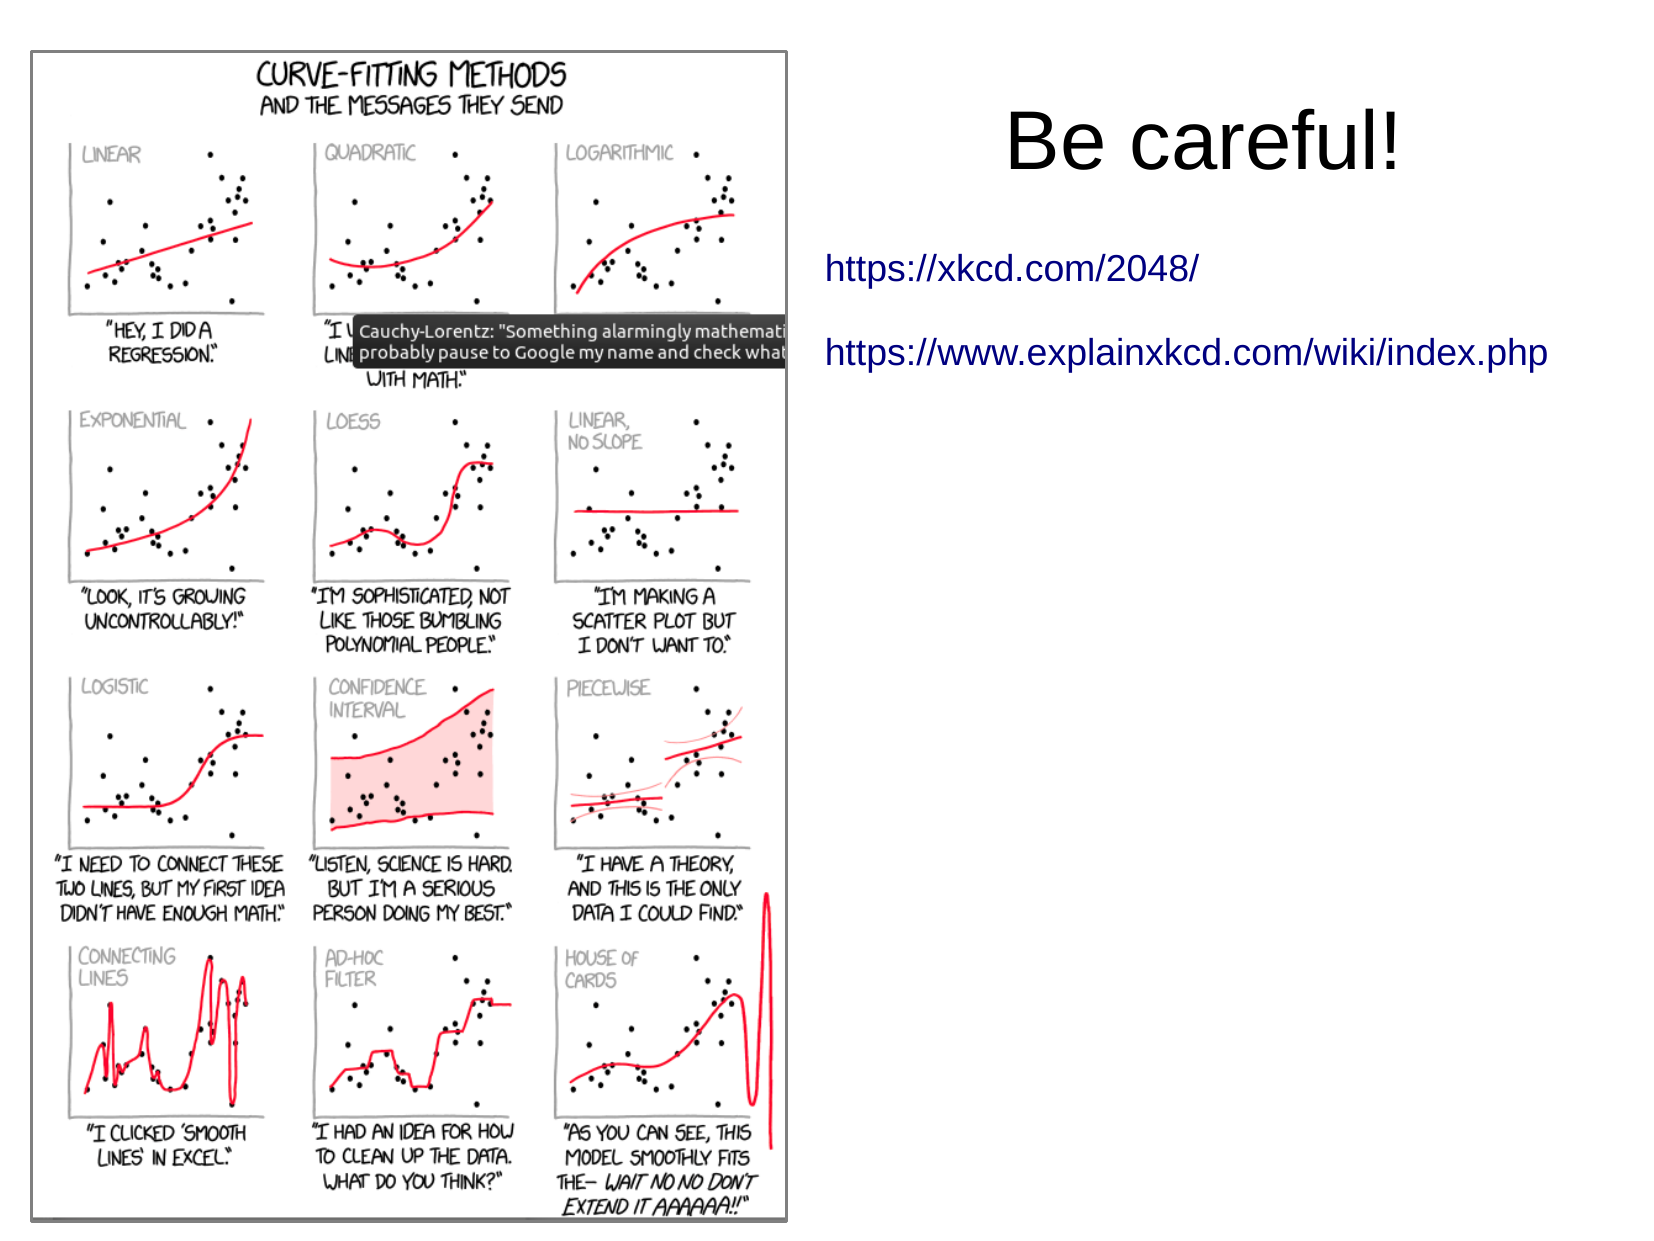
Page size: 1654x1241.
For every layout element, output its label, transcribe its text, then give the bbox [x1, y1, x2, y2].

picture [32, 52, 786, 1221]
text_box https://xkcd.com/2048/ https://www.explainxkcd.com/wiki/index.php [810, 240, 1621, 507]
text_box Be careful! [990, 87, 1486, 196]
